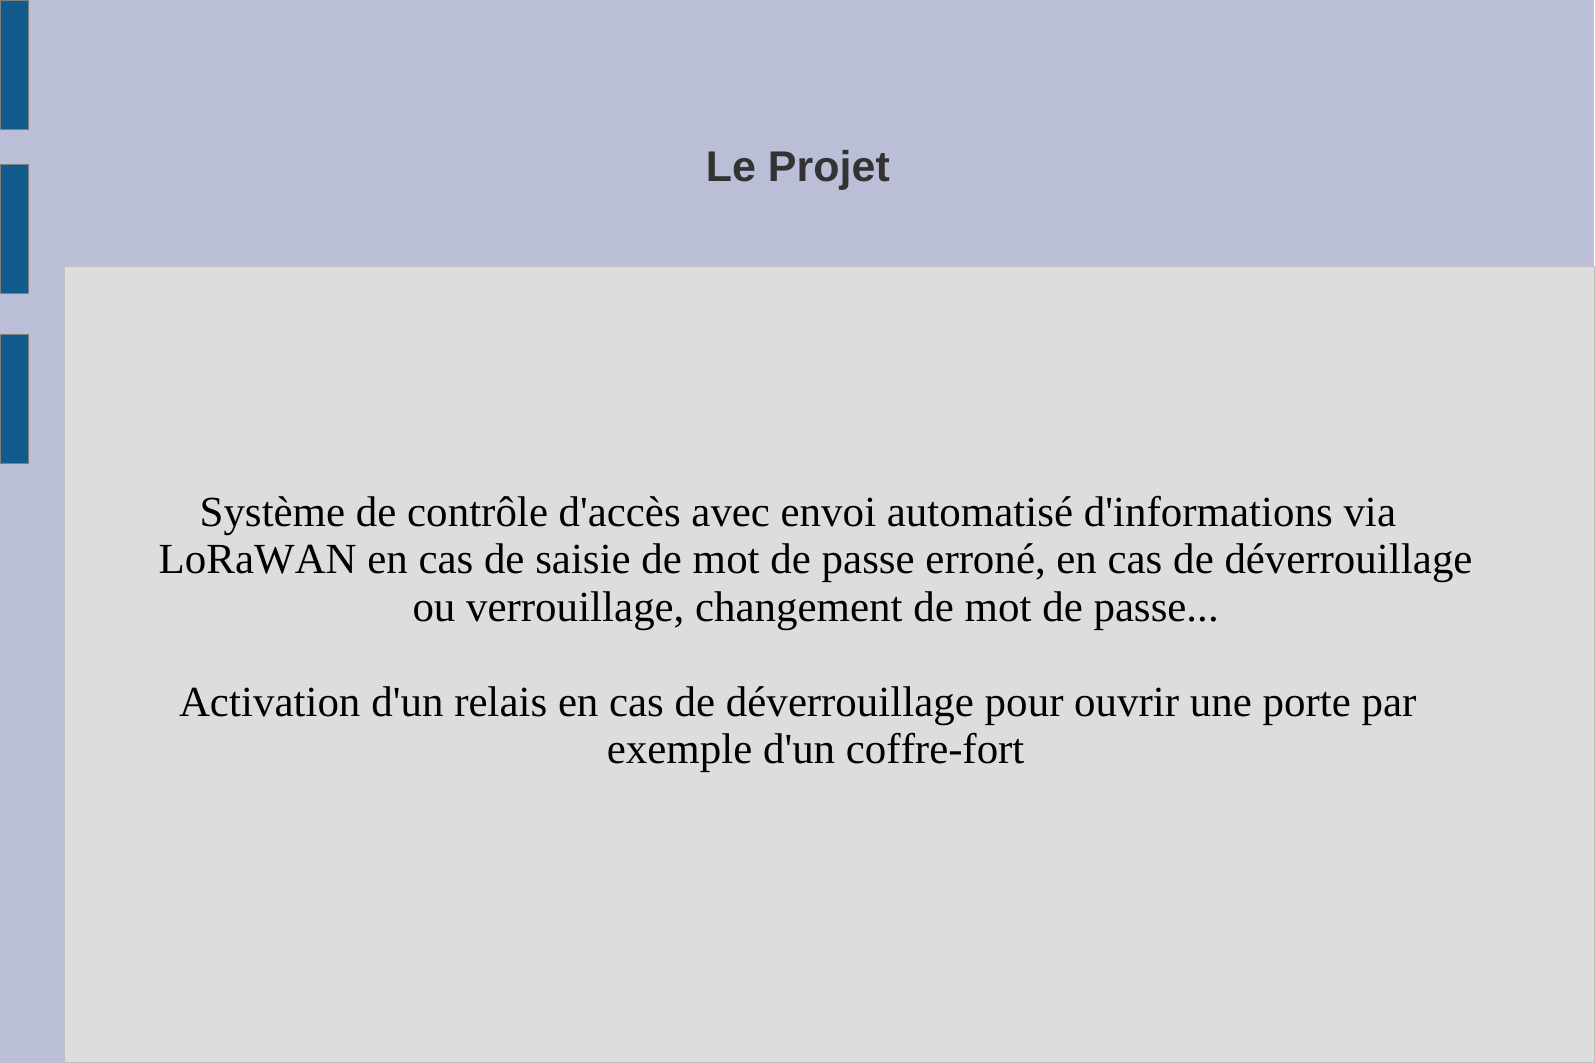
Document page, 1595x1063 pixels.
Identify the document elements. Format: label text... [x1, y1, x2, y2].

title Le Projet [117, 78, 1479, 256]
subtitle Système de contrôle d'accès avec envoi automatisé d'informations via LoRaWAN en cas de saisie de mot de passe erroné, en cas de déverrouillage ou verrouillage, changement de mot de passe... Activation d'un relais en cas de déverrouillage pour ouvrir une porte par exemple d'un coffre-fort [117, 295, 1479, 966]
